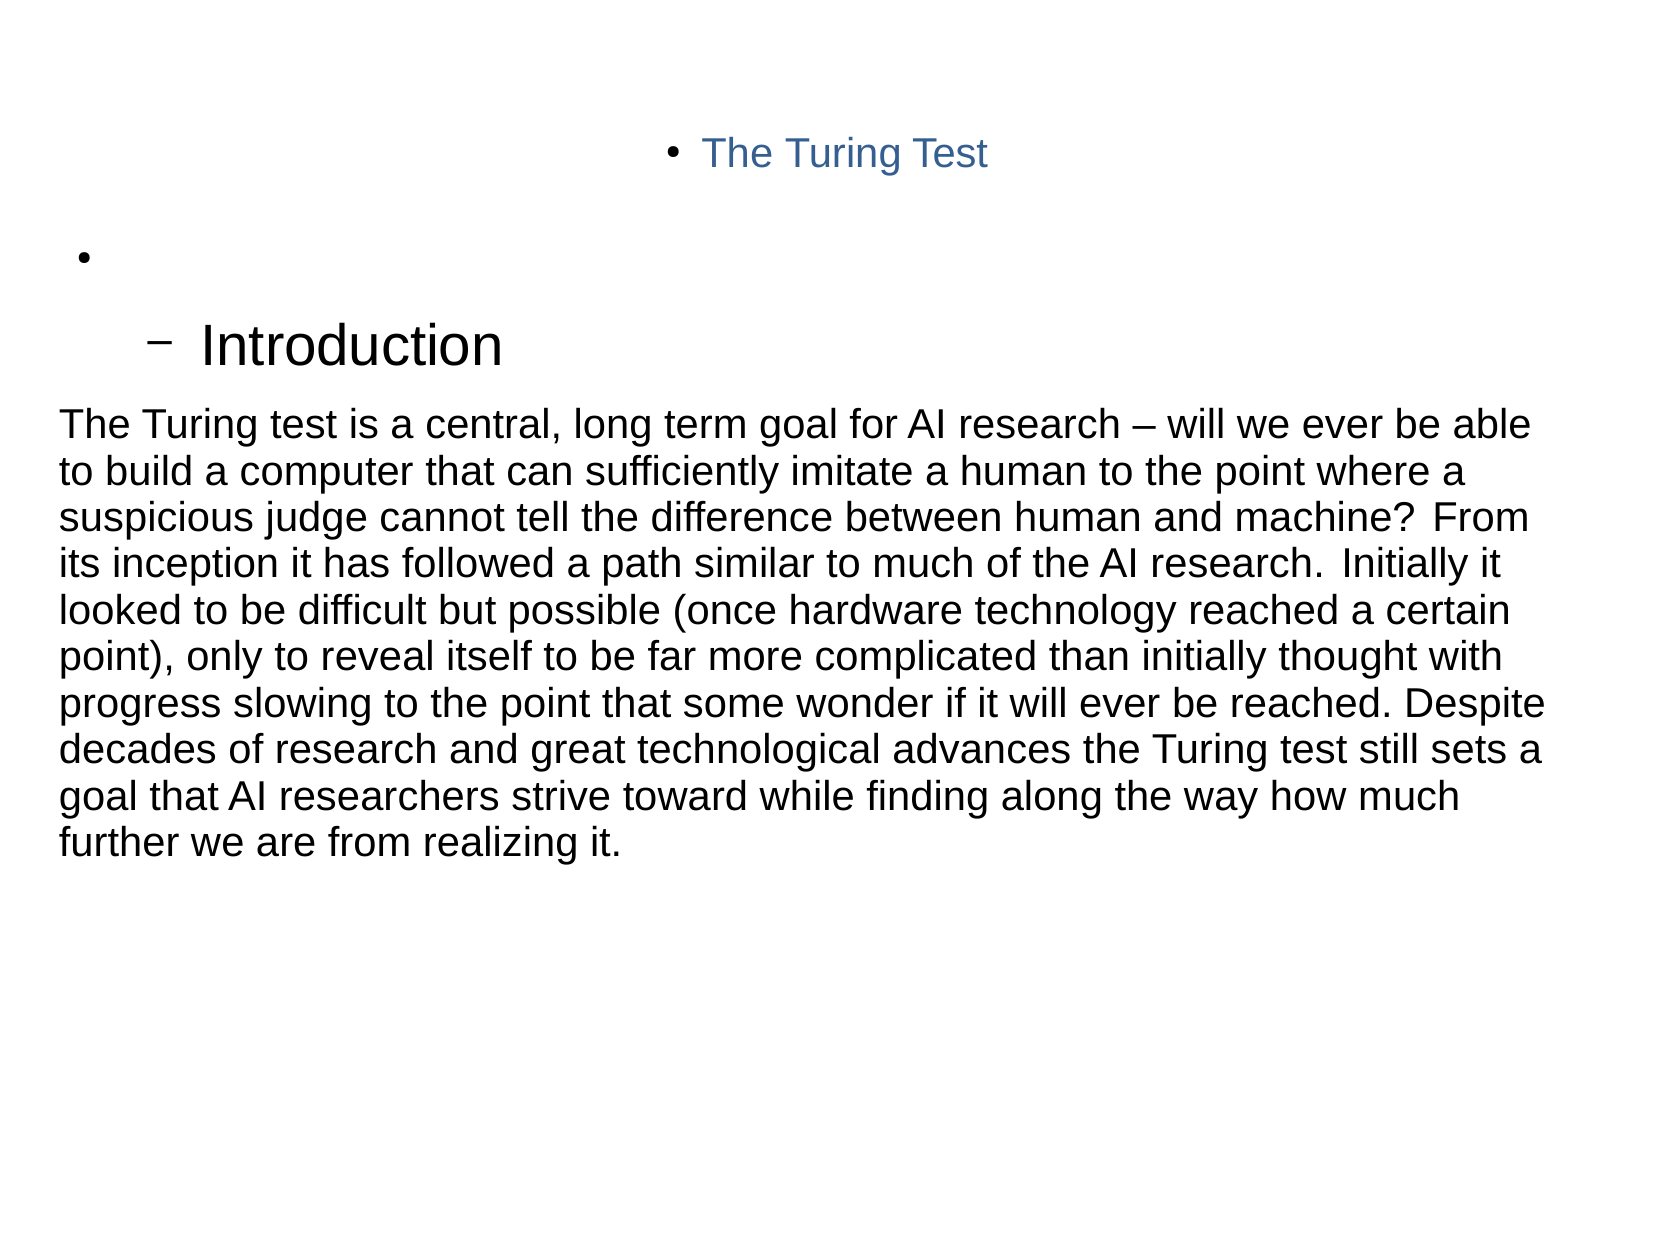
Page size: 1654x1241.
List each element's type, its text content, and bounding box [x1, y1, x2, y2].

list Introduction The Turing test is a central, long term goal for AI research – will we ever be able to build a computer that can sufficiently imitate a human to the point where a suspicious judge cannot tell the difference between human and machine? From its inception it has followed a path similar to much of the AI research. Initially it looked to be difficult but possible (once hardware technology reached a certain point), only to reveal itself to be far more complicated than initially thought with progress slowing to the point that some wonder if it will ever be reached. Despite decades of research and great technological advances the Turing test still sets a goal that AI researchers strive toward while finding along the way how much further we are from realizing it. [59, 236, 1571, 1109]
title The Turing Test [82, 49, 1571, 236]
